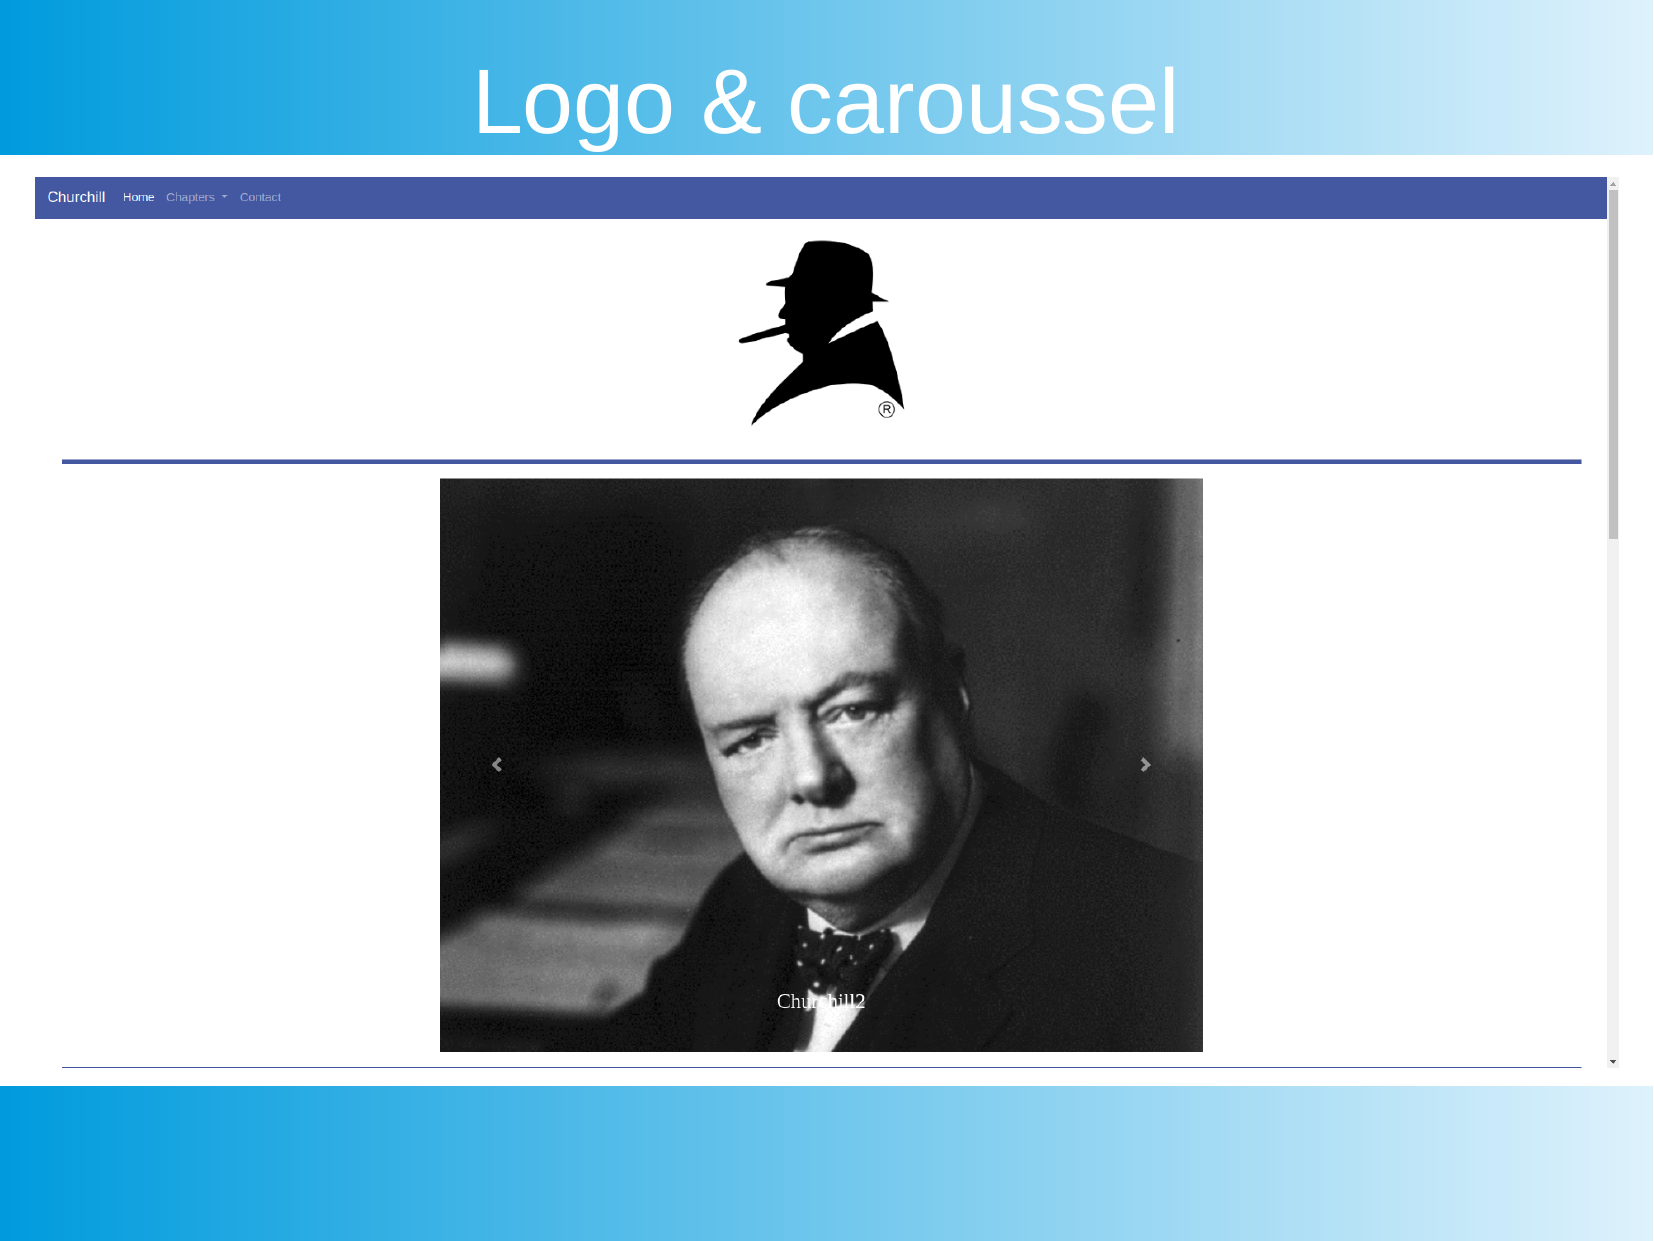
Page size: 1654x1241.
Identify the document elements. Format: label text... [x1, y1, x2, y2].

title Logo & caroussel [82, 49, 1571, 155]
picture [35, 177, 1619, 1068]
